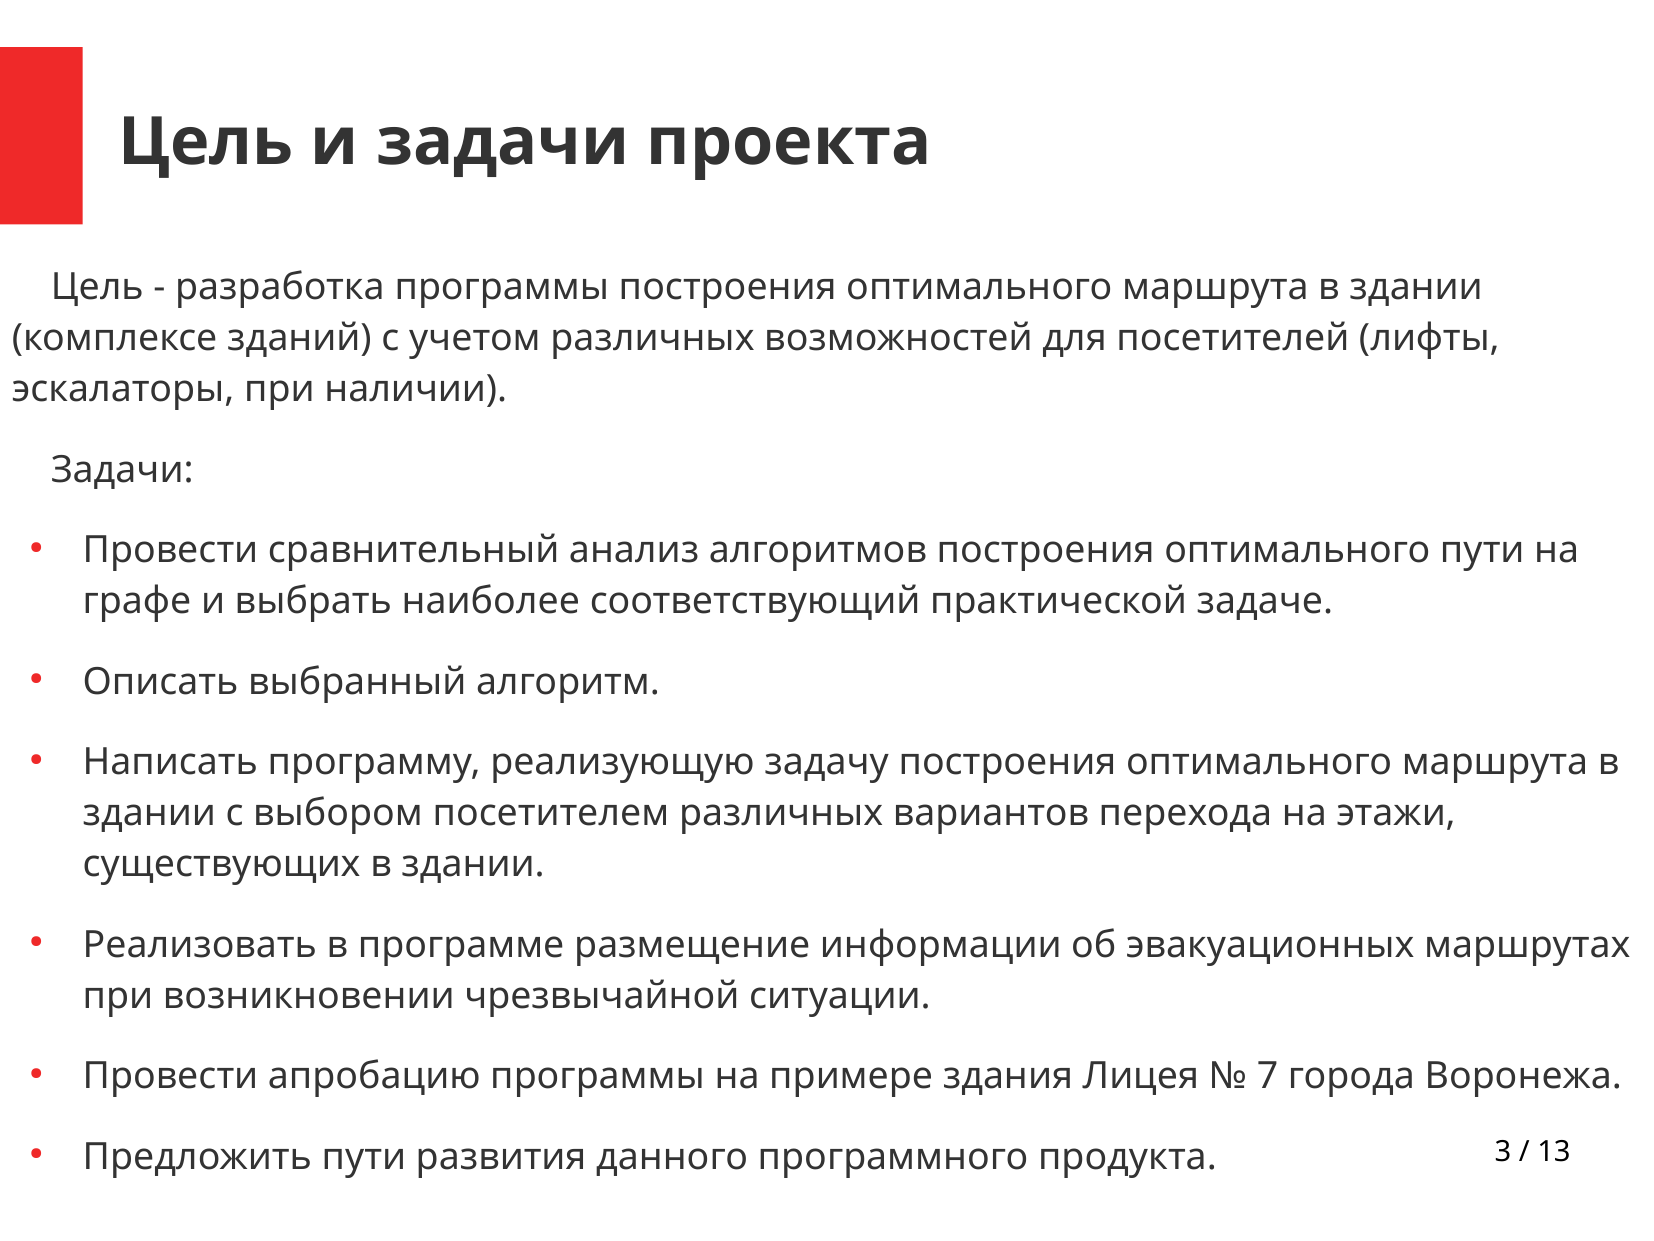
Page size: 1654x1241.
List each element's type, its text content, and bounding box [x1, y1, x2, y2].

title Цель и задачи проекта [118, 35, 1571, 243]
list Цель - разработка программы построения оптимального маршрута в здании (комплексе зданий) с учетом различных возможностей для посетителей (лифты, эскалаторы, при наличии). Задачи: Провести сравнительный анализ алгоритмов построения оптимального пути на графе и выбрать наиболее соответствующий практической задаче. Описать выбранный алгоритм. Написать программу, реализующую задачу построения оптимального маршрута в здании с выбором посетителем различных вариантов перехода на этажи, существующих в здании. Реализовать в программе размещение информации об эвакуационных маршрутах при возникновении чрезвычайной ситуации. Провести апробацию программы на примере здания Лицея № 7 города Воронежа. Предложить пути развития данного программного продукта. [11, 259, 1642, 980]
